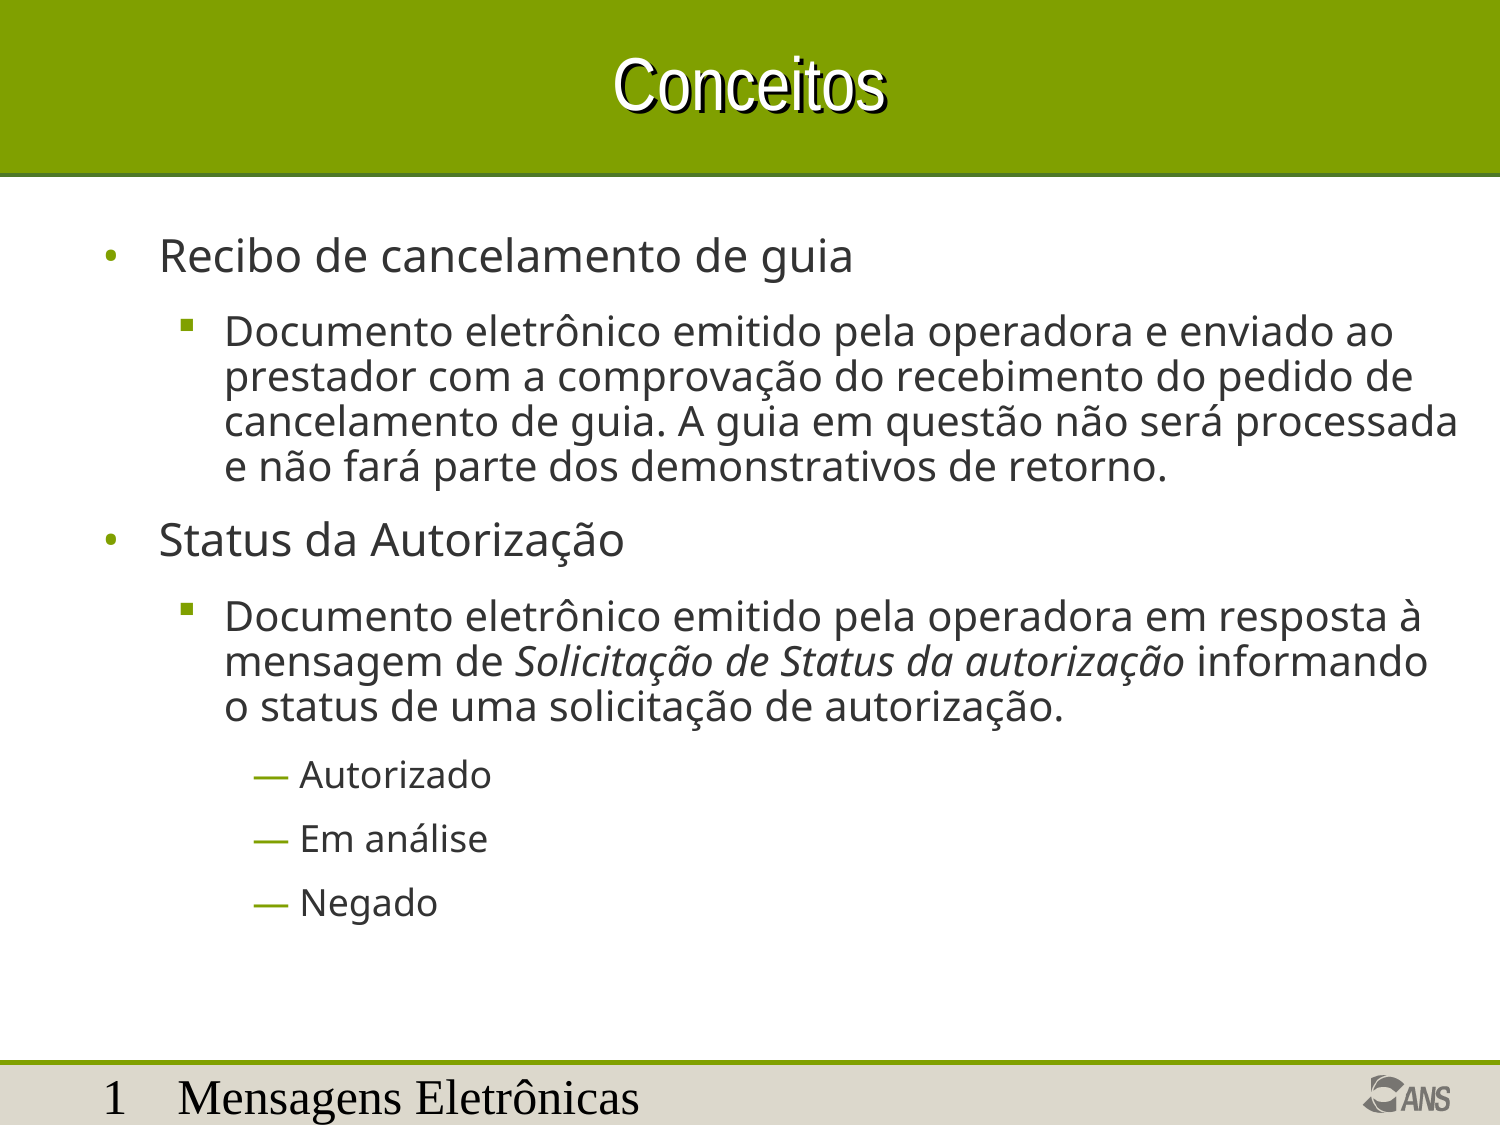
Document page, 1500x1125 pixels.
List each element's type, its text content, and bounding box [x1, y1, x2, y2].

title Conceitos [24, 10, 1475, 161]
picture [1362, 1075, 1450, 1113]
list Recibo de cancelamento de guia Documento eletrônico emitido pela operadora e enviado ao prestador com a comprovação do recebimento do pedido de cancelamento de guia. A guia em questão não será processada e não fará parte dos demonstrativos de retorno. Status da Autorização Documento eletrônico emitido pela operadora em resposta à mensagem de Solicitação de Status da autorização informando o status de uma solicitação de autorização. Autorizado Em análise Negado [87, 224, 1475, 1025]
